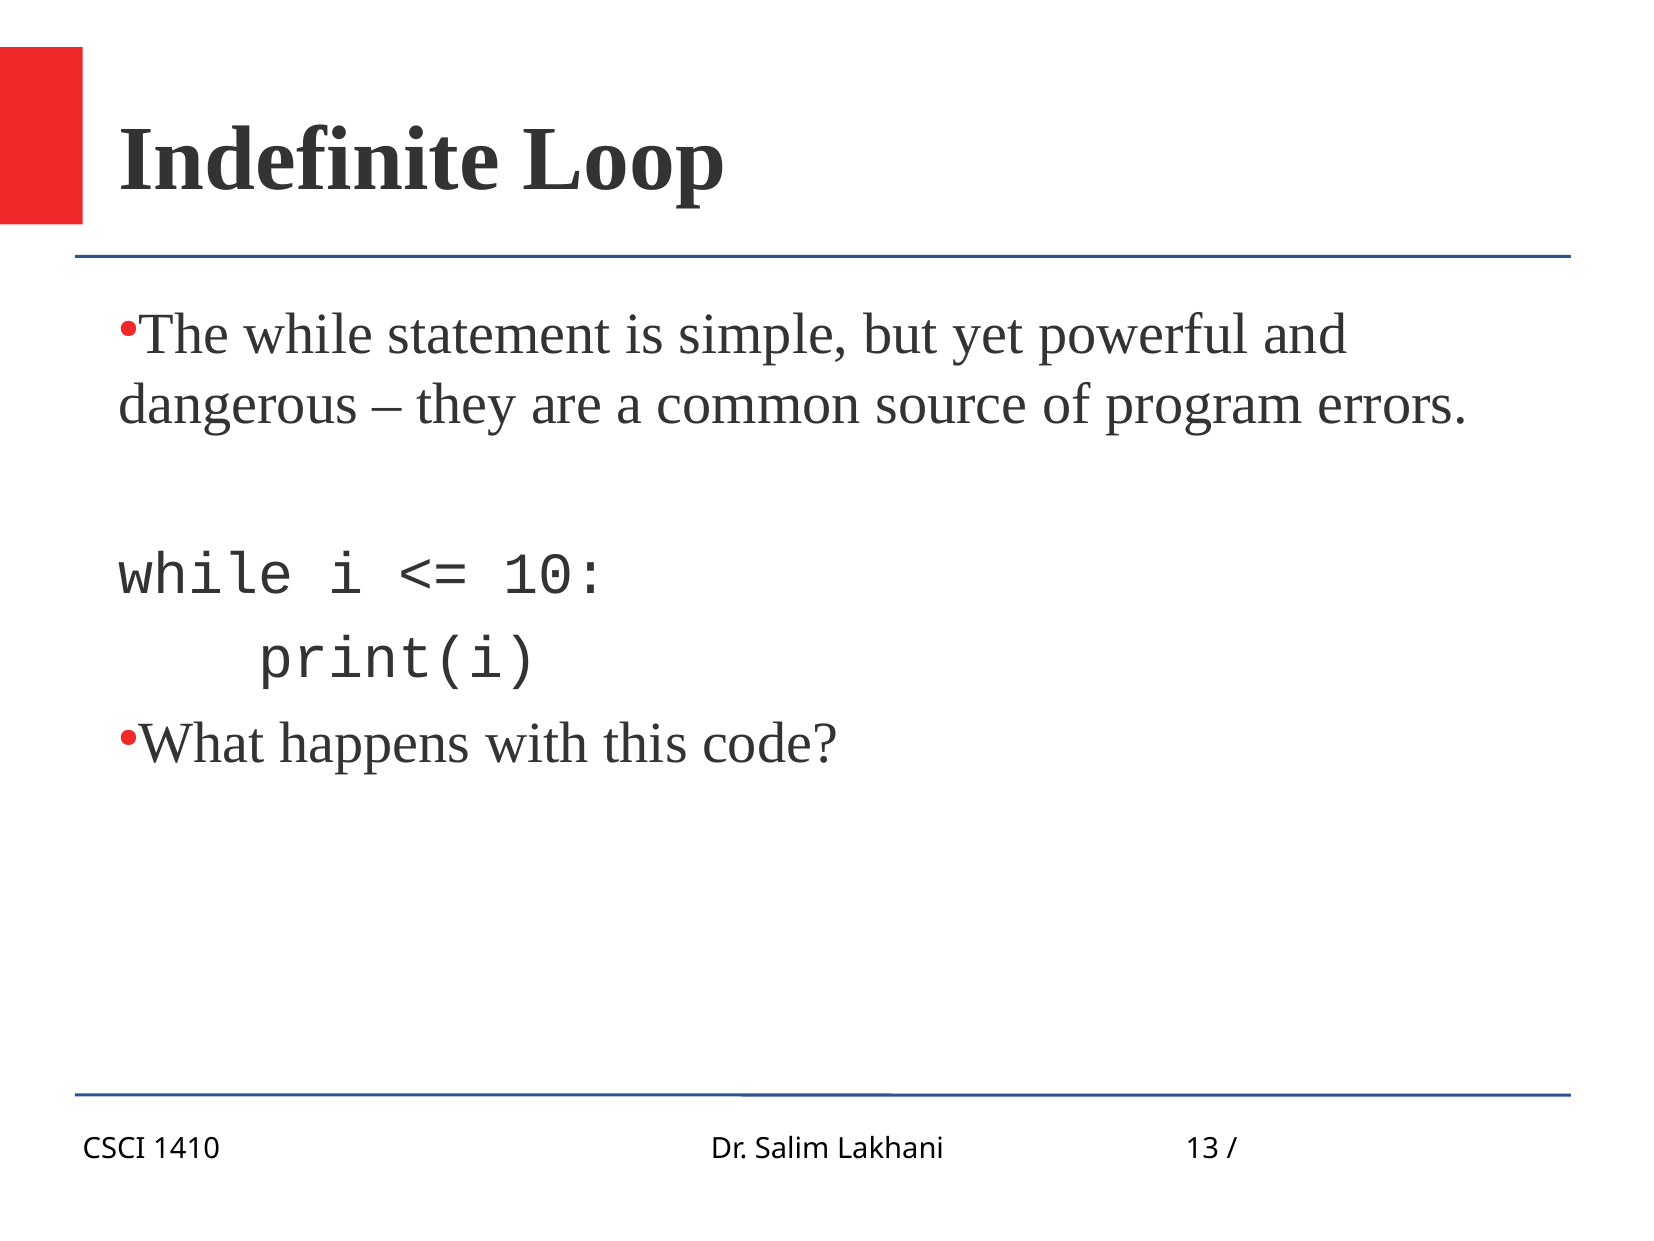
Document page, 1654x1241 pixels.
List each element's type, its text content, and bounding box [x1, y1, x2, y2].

text_box / [1185, 1129, 1571, 1216]
text_box Dr. Salim Lakhani [565, 1129, 1090, 1216]
title Indefinite Loop [118, 49, 1571, 257]
text_box CSCI 1410 [82, 1129, 468, 1216]
list The while statement is simple, but yet powerful and dangerous – they are a common source of program errors. while i <= 10: print(i) What happens with this code? [118, 295, 1536, 1080]
